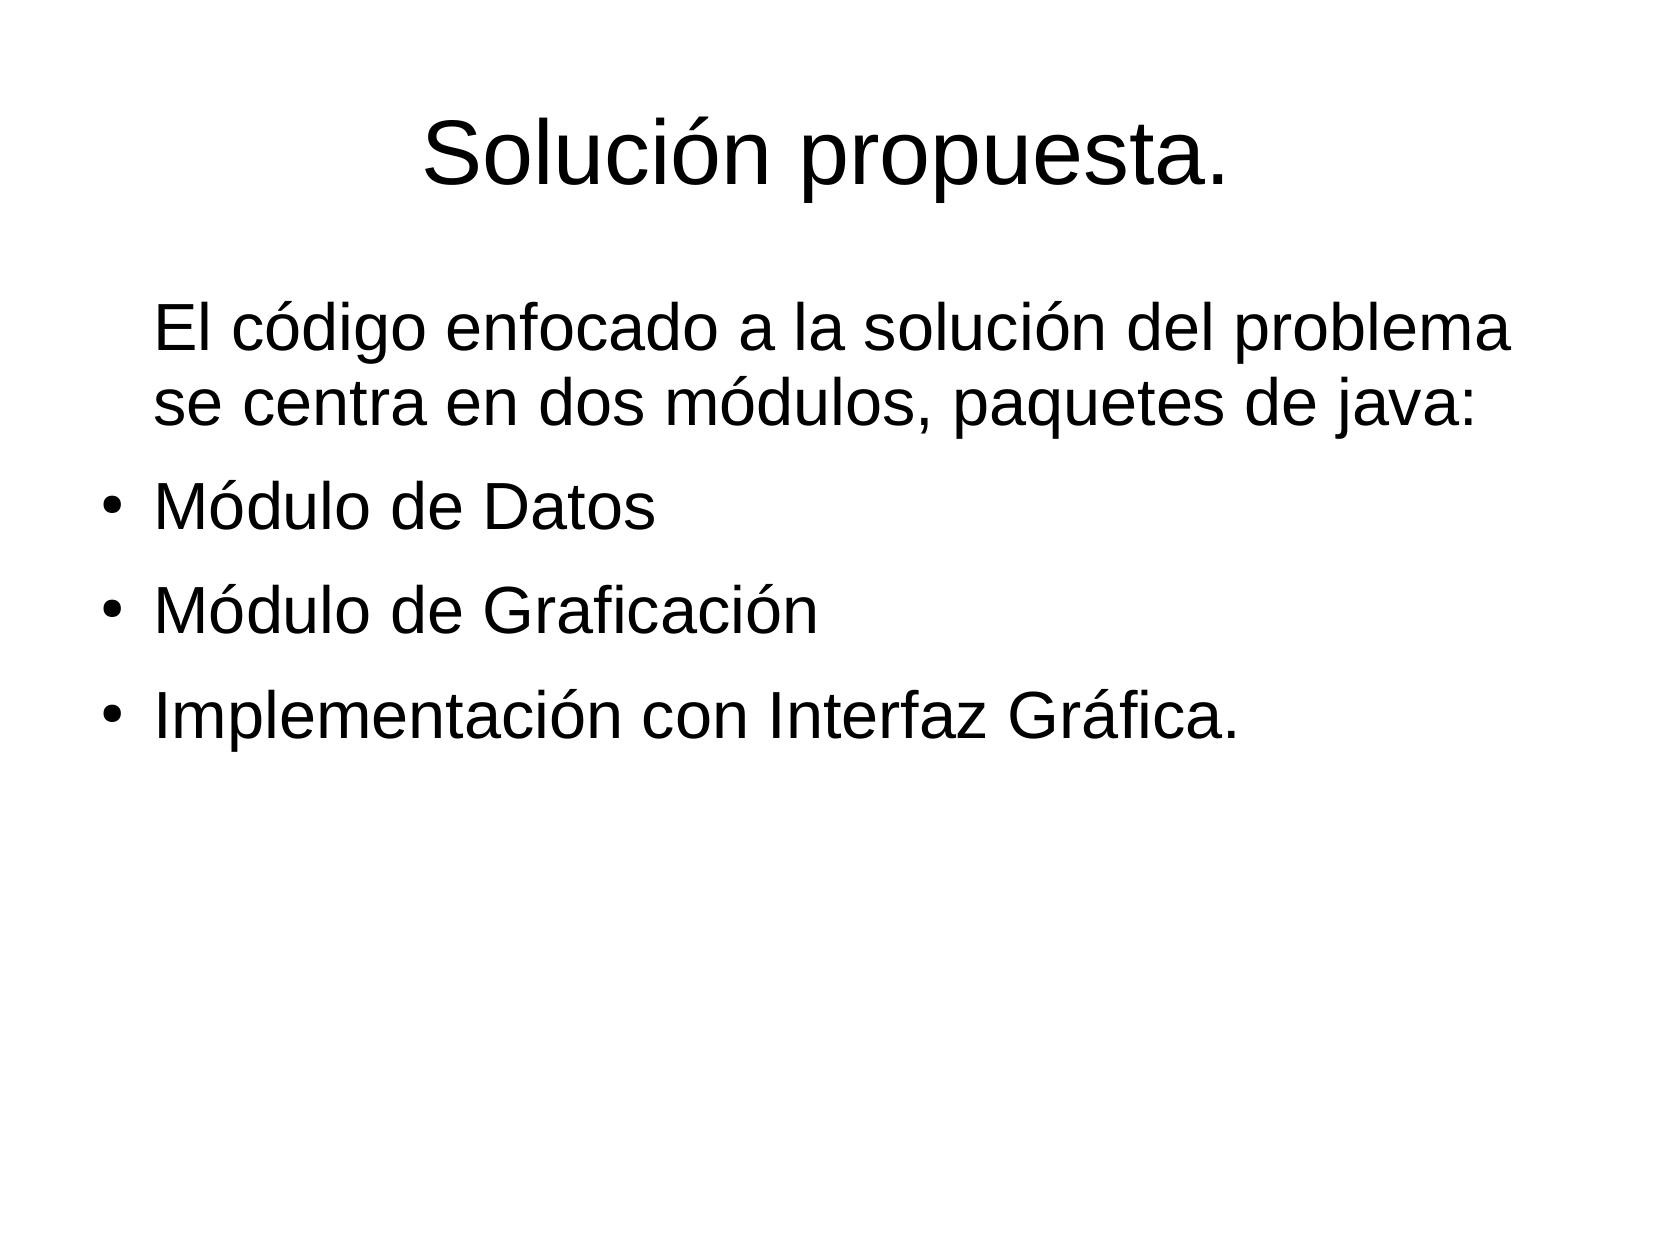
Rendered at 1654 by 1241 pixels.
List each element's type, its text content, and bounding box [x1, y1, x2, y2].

title Solución propuesta. [82, 49, 1571, 257]
list El código enfocado a la solución del problema se centra en dos módulos, paquetes de java: Módulo de Datos Módulo de Graficación Implementación con Interfaz Gráfica. [82, 290, 1571, 1010]
